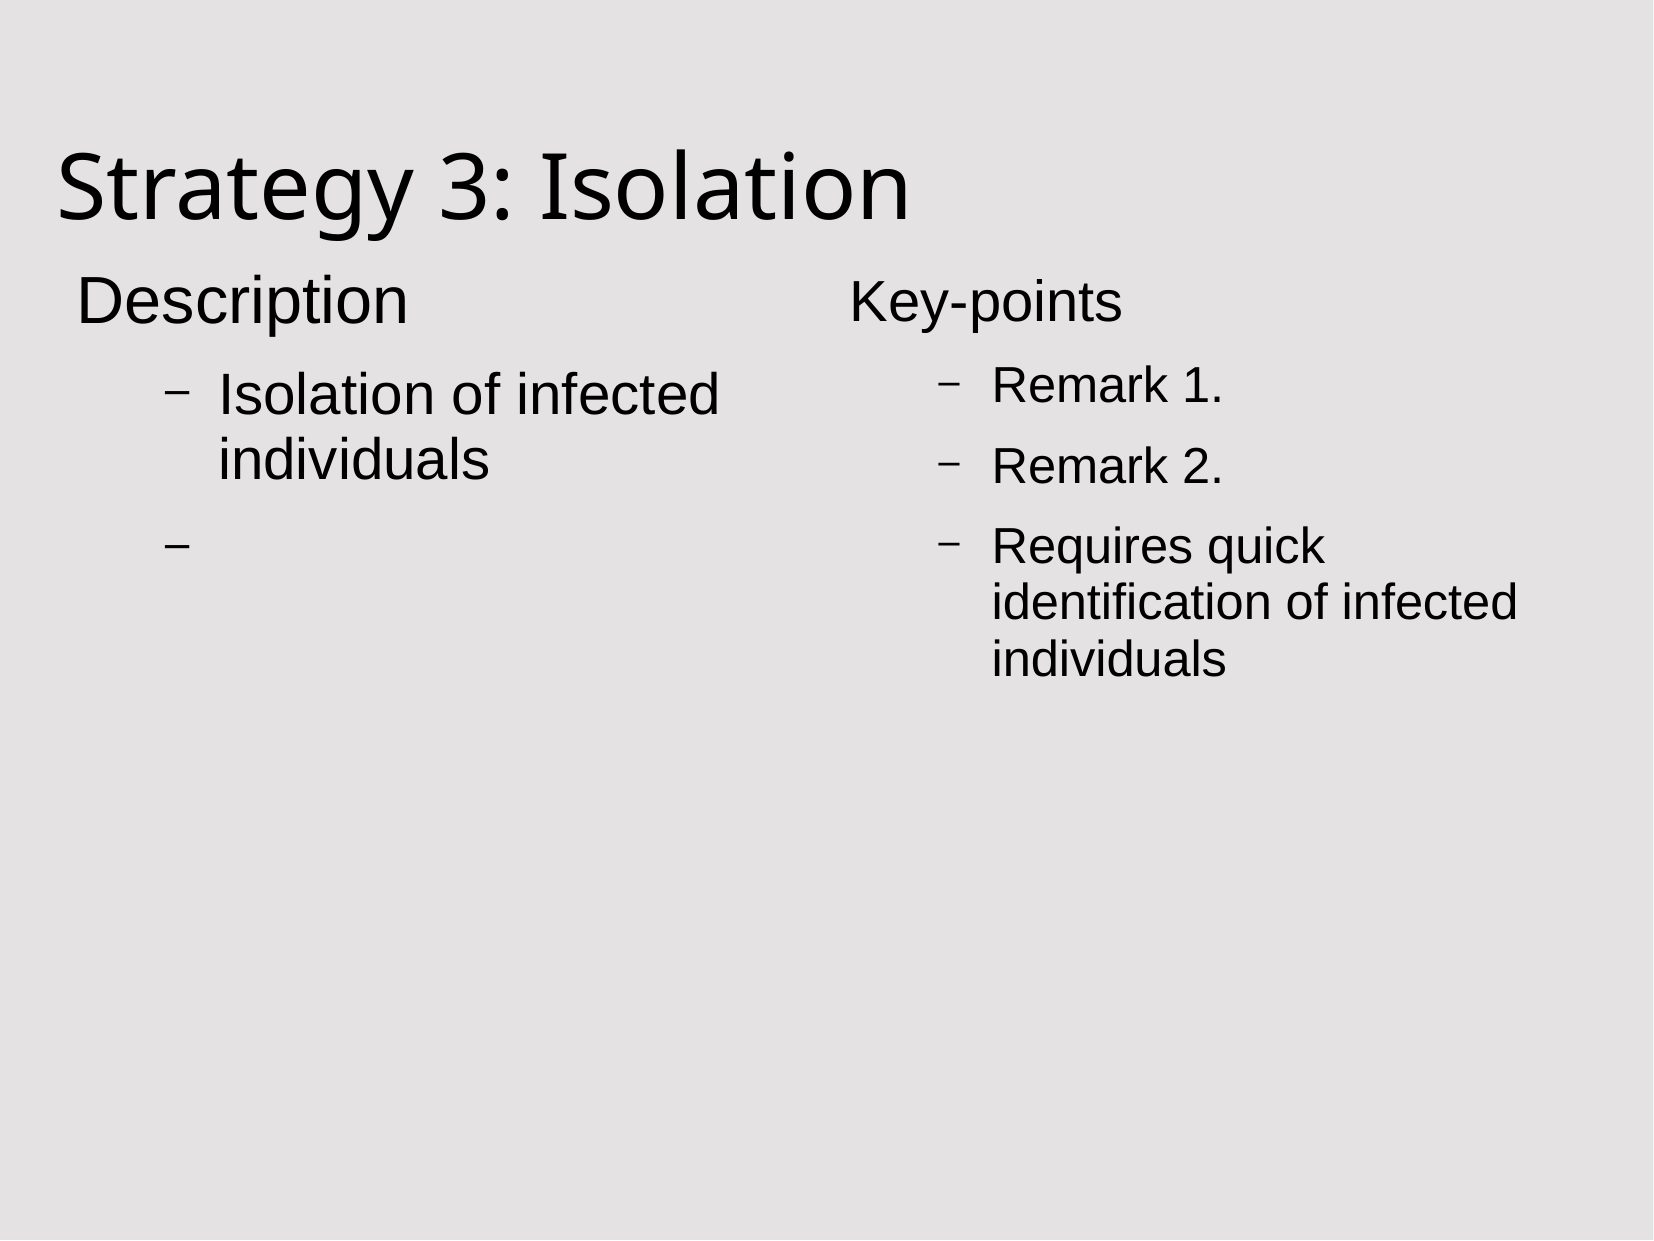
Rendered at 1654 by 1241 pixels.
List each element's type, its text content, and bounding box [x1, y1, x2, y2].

list Key-points Remark 1. Remark 2. Requires quick identification of infected individuals [849, 268, 1554, 922]
text_box Strategy 3: Isolation [41, 114, 1601, 263]
list Description Isolation of infected individuals [76, 263, 780, 916]
